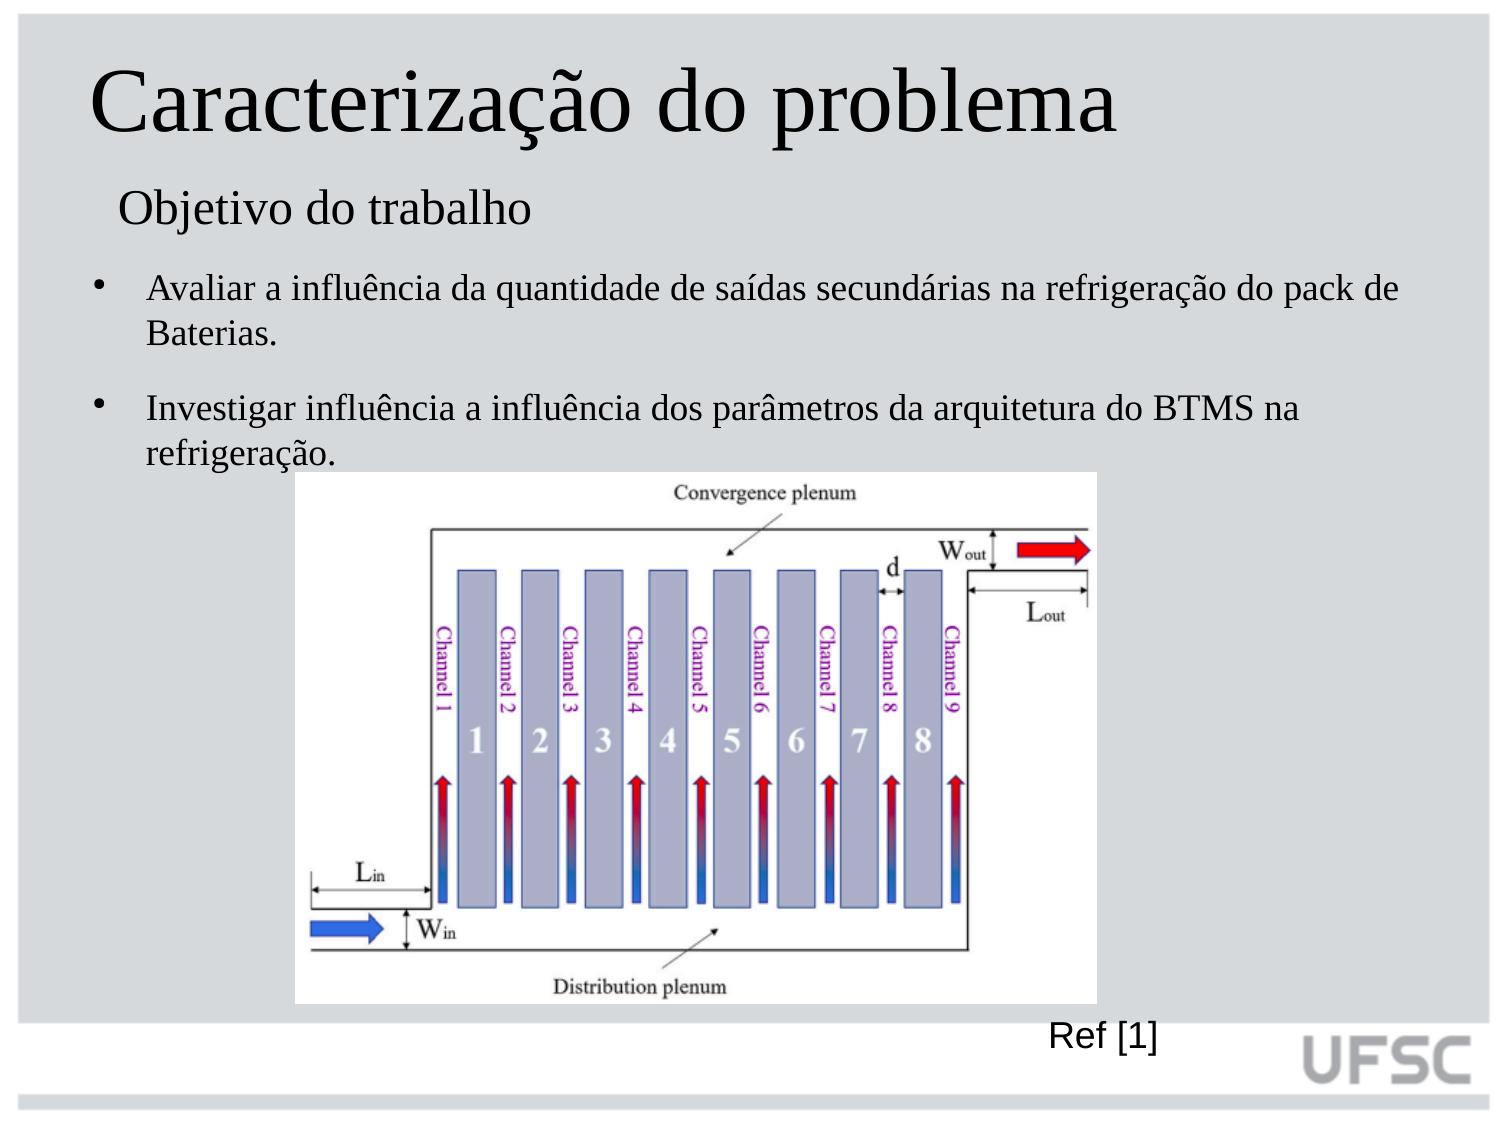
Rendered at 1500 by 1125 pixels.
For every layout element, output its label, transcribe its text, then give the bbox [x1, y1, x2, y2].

text_box Ref [1] [1033, 1003, 1174, 1061]
title Caracterização do problema [75, 44, 1425, 233]
picture [0, 0, 1500, 1125]
text_box Objetivo do trabalho [103, 166, 739, 238]
list Avaliar a influência da quantidade de saídas secundárias na refrigeração do pack de Baterias. Investigar influência a influência dos parâmetros da arquitetura do BTMS na refrigeração. [75, 263, 1447, 916]
